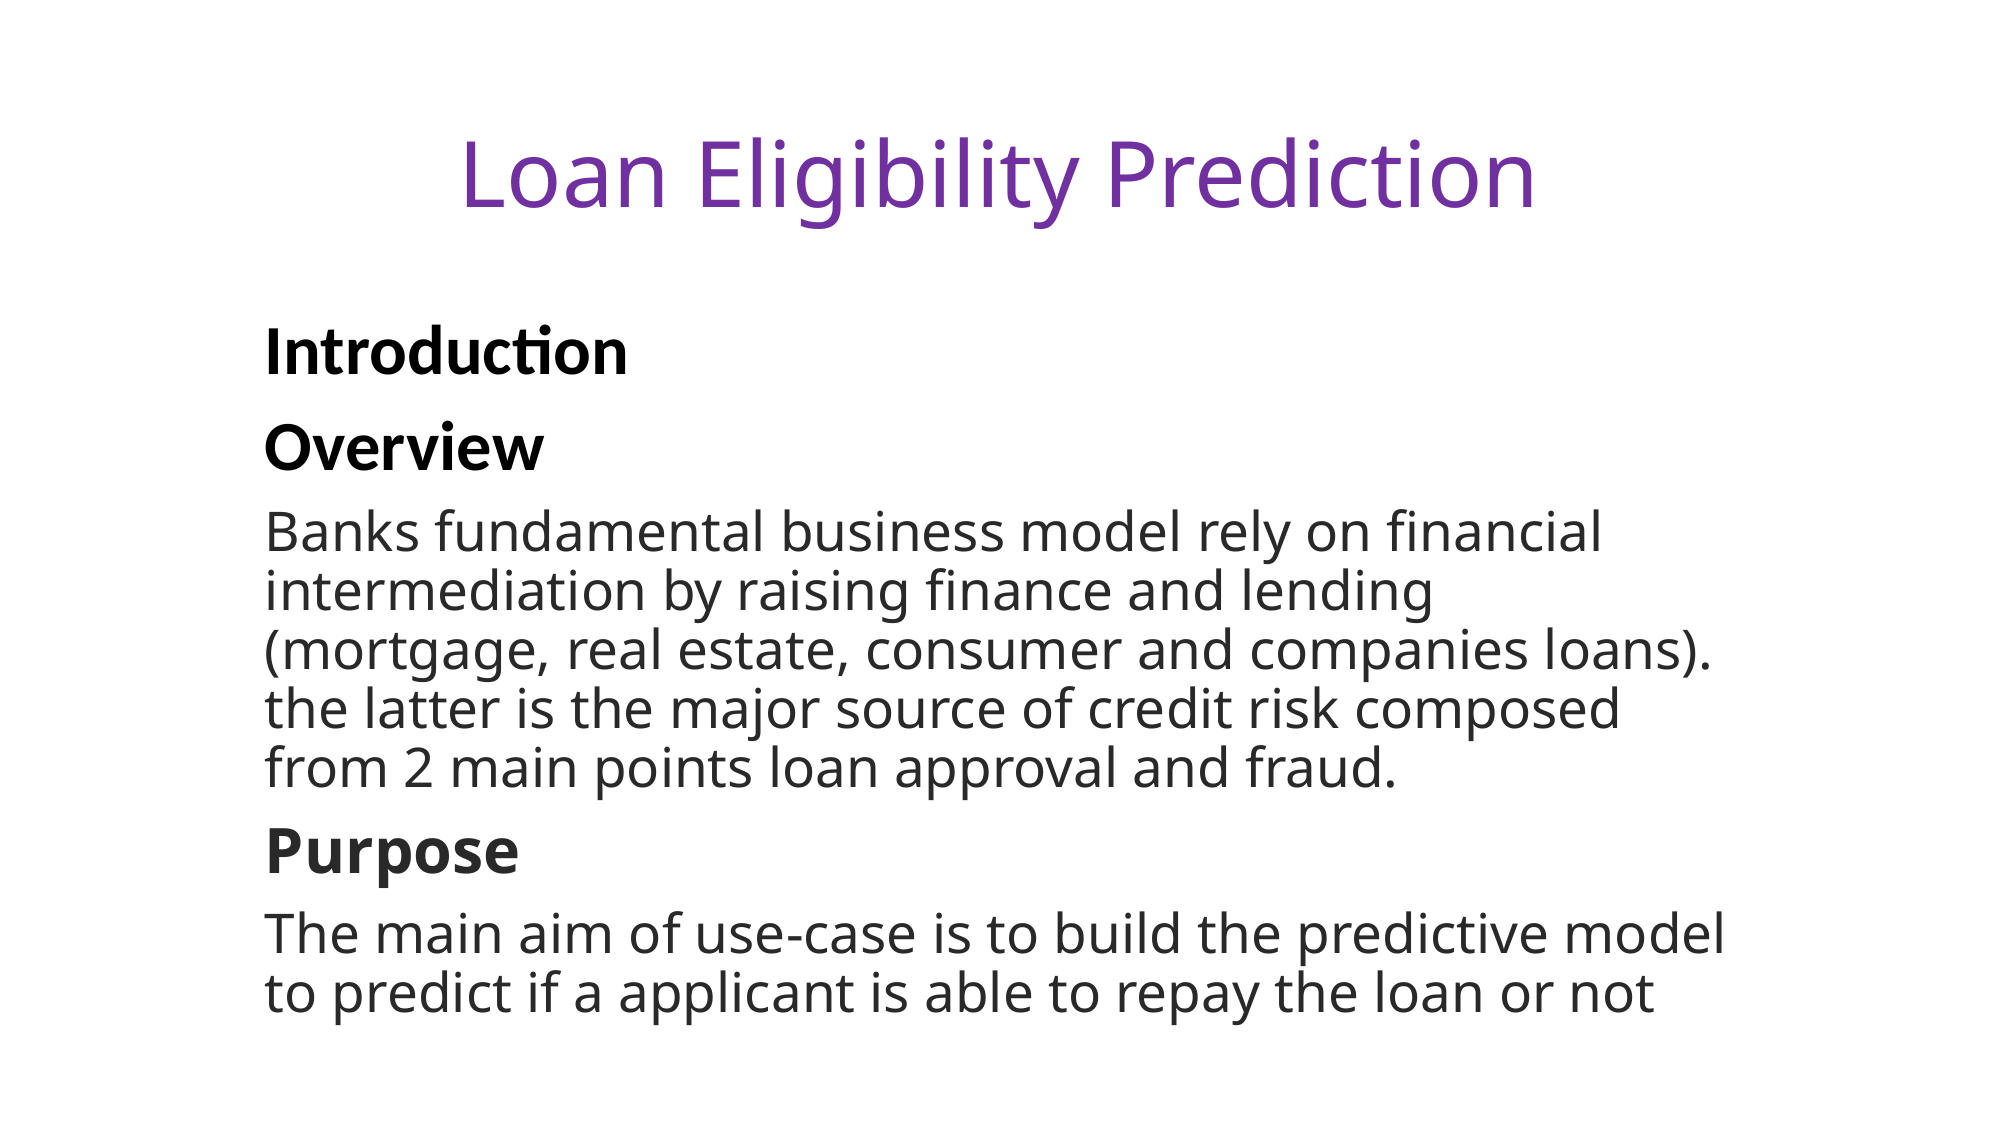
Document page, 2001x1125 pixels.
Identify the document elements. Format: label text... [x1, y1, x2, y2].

title Loan Eligibility Prediction [249, 115, 1750, 235]
subtitle Introduction Overview Banks fundamental business model rely on financial intermediation by raising finance and lending (mortgage, real estate, consumer and companies loans). the latter is the major source of credit risk composed from 2 main points loan approval and fraud. Purpose The main aim of use-case is to build the predictive model to predict if a applicant is able to repay the loan or not [249, 306, 1750, 1085]
